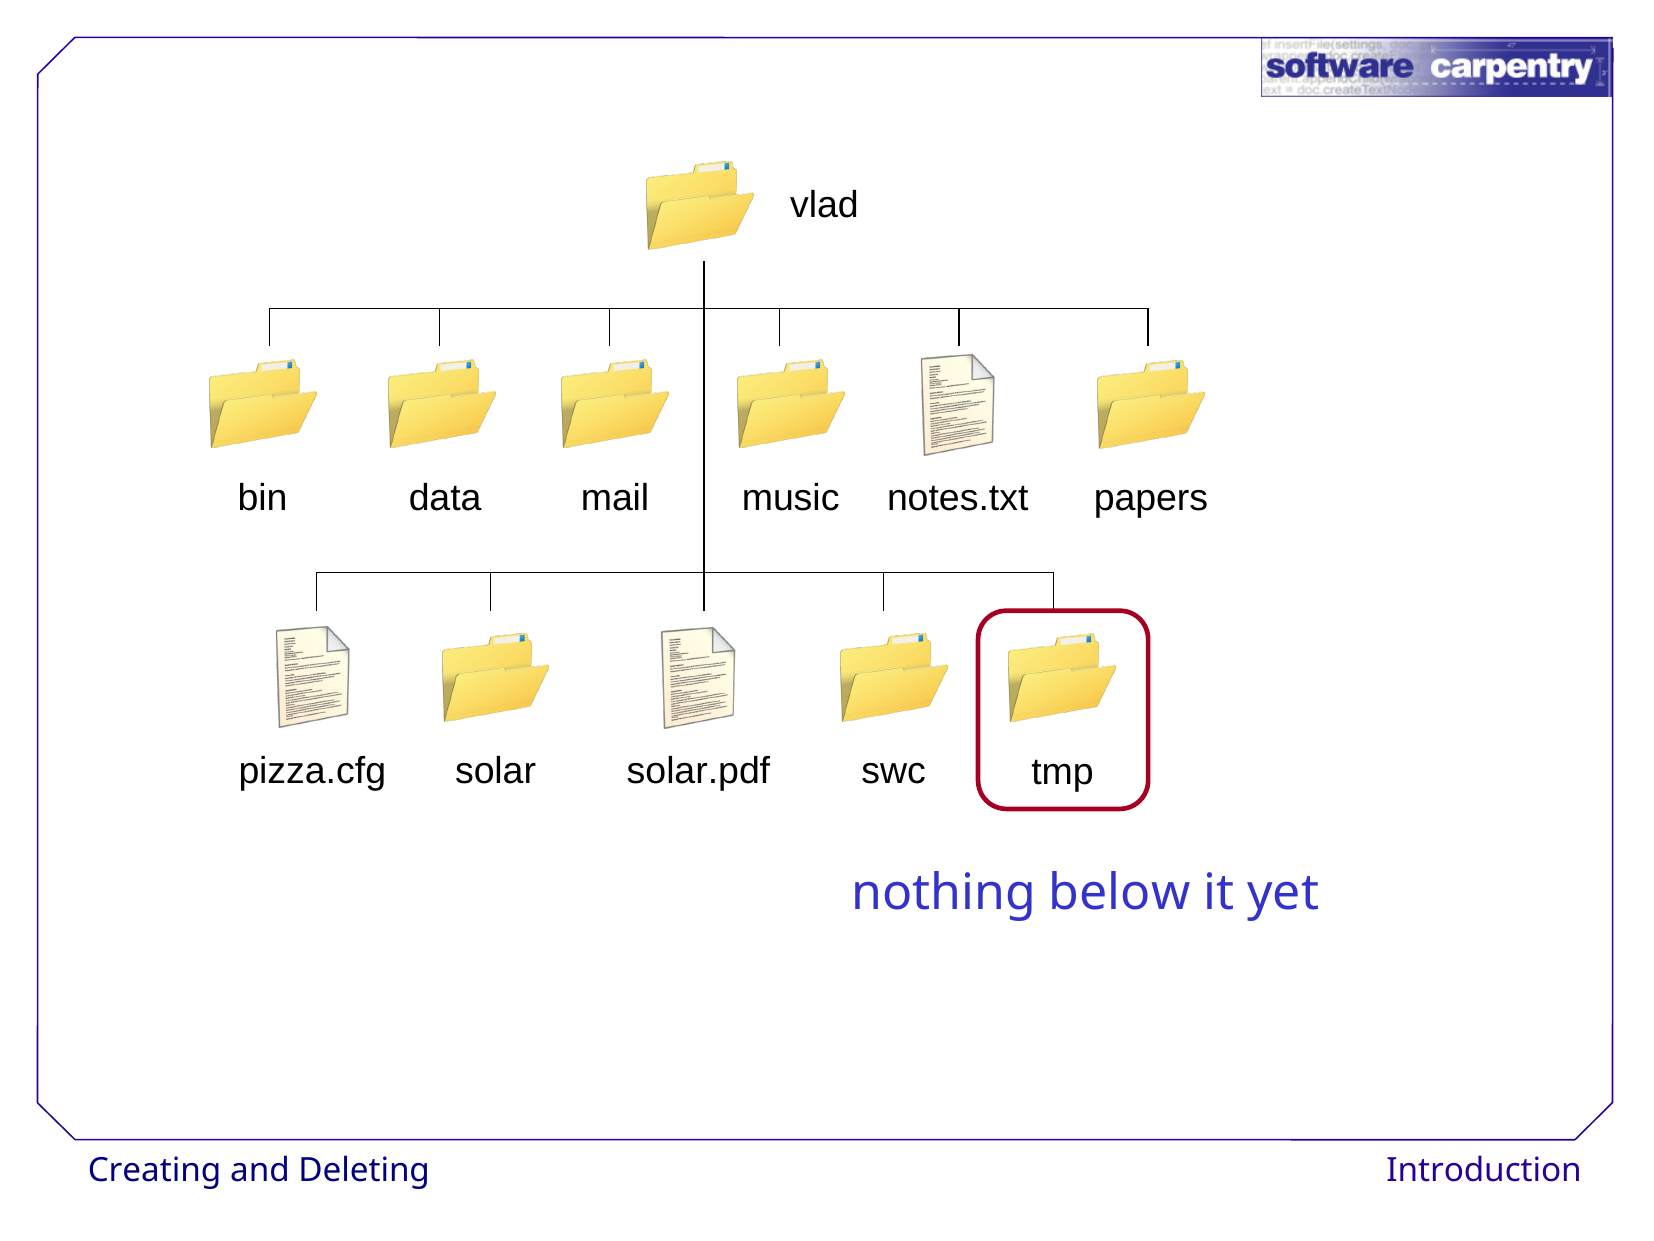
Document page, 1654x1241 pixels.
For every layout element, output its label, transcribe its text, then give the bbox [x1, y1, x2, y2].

text_box bin [222, 469, 303, 527]
picture [1093, 346, 1209, 462]
picture [901, 347, 1015, 461]
picture [836, 619, 952, 735]
text_box nothing below it yet [836, 837, 1319, 942]
text_box solar [440, 742, 551, 800]
text_box mail [565, 469, 665, 527]
text_box papers [1079, 469, 1224, 527]
picture [557, 346, 673, 461]
picture [1004, 620, 1120, 735]
picture [641, 620, 756, 734]
text_box vlad [775, 175, 874, 234]
picture [1261, 39, 1613, 97]
picture [256, 619, 370, 734]
picture [733, 346, 849, 461]
text_box pizza.cfg [223, 742, 402, 800]
picture [205, 346, 321, 461]
text_box solar.pdf [611, 742, 786, 800]
picture [642, 147, 758, 263]
text_box data [394, 469, 497, 527]
text_box notes.txt [872, 469, 1044, 527]
text_box swc [846, 742, 941, 800]
text_box music [727, 469, 855, 527]
picture [384, 346, 500, 461]
picture [438, 619, 553, 735]
text_box tmp [1016, 743, 1109, 801]
